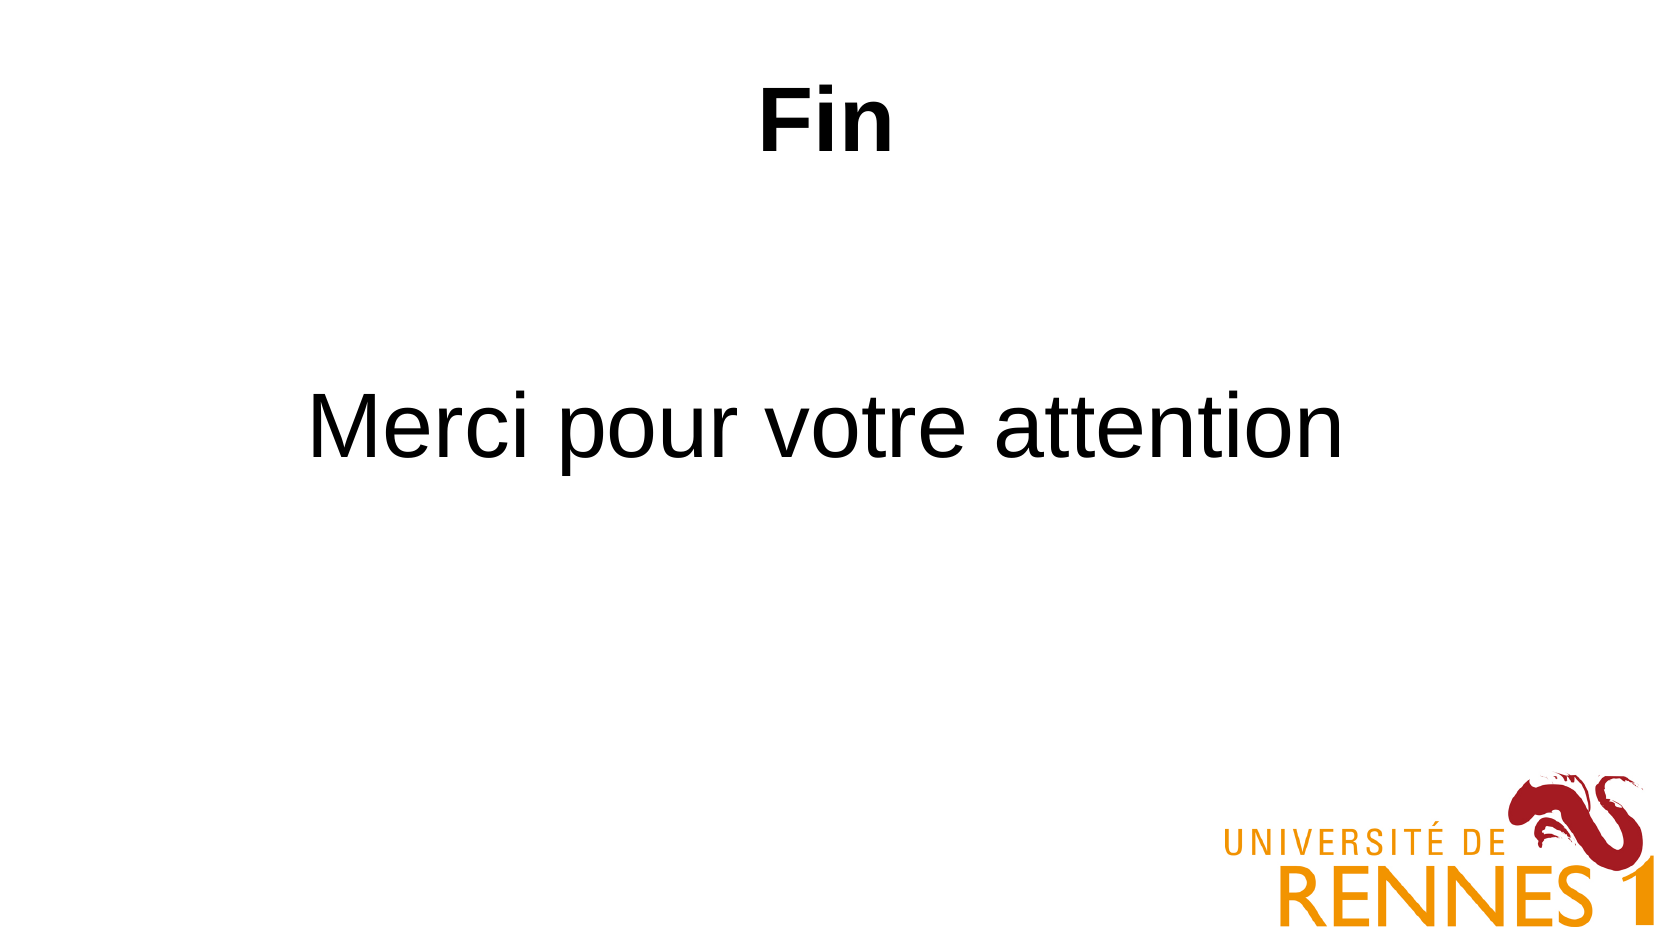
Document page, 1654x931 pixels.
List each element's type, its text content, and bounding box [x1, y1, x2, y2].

picture [1225, 771, 1654, 928]
title Fin [82, 37, 1571, 193]
list Merci pour votre attention [82, 365, 1571, 758]
